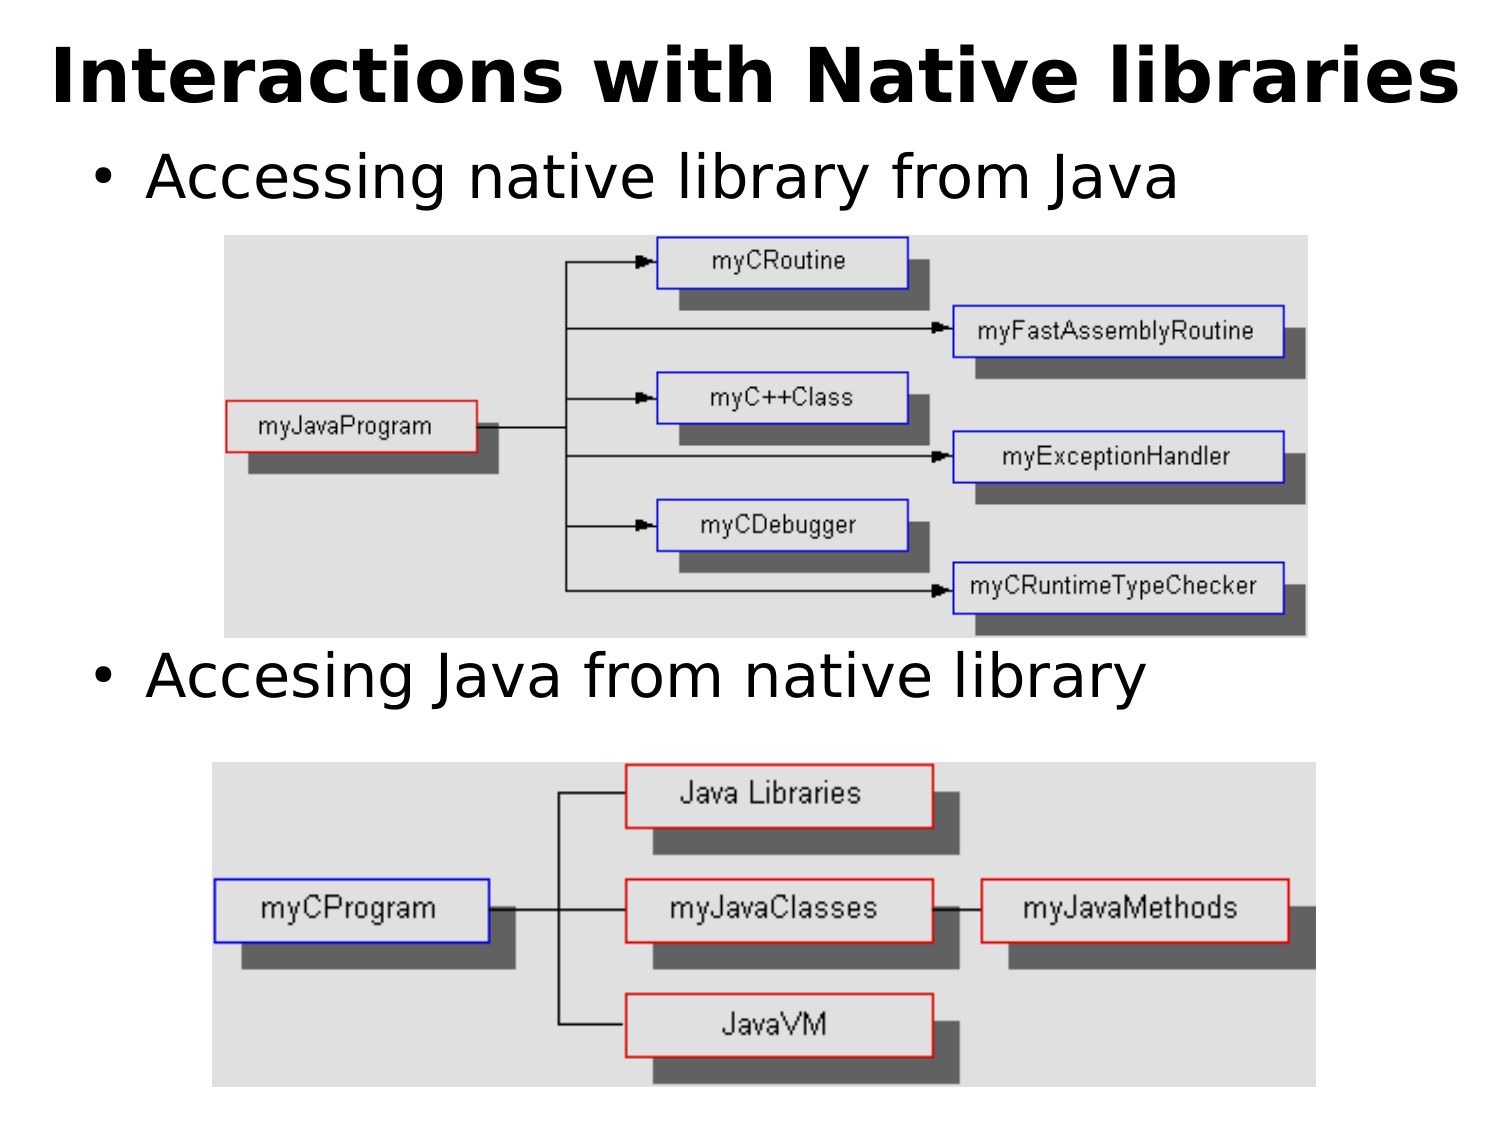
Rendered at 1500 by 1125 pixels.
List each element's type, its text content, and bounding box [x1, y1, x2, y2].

title Interactions with Native libraries [47, 22, 1465, 130]
list Accessing native library from Java Accesing Java from native library [75, 141, 1425, 721]
picture [212, 762, 1316, 1087]
